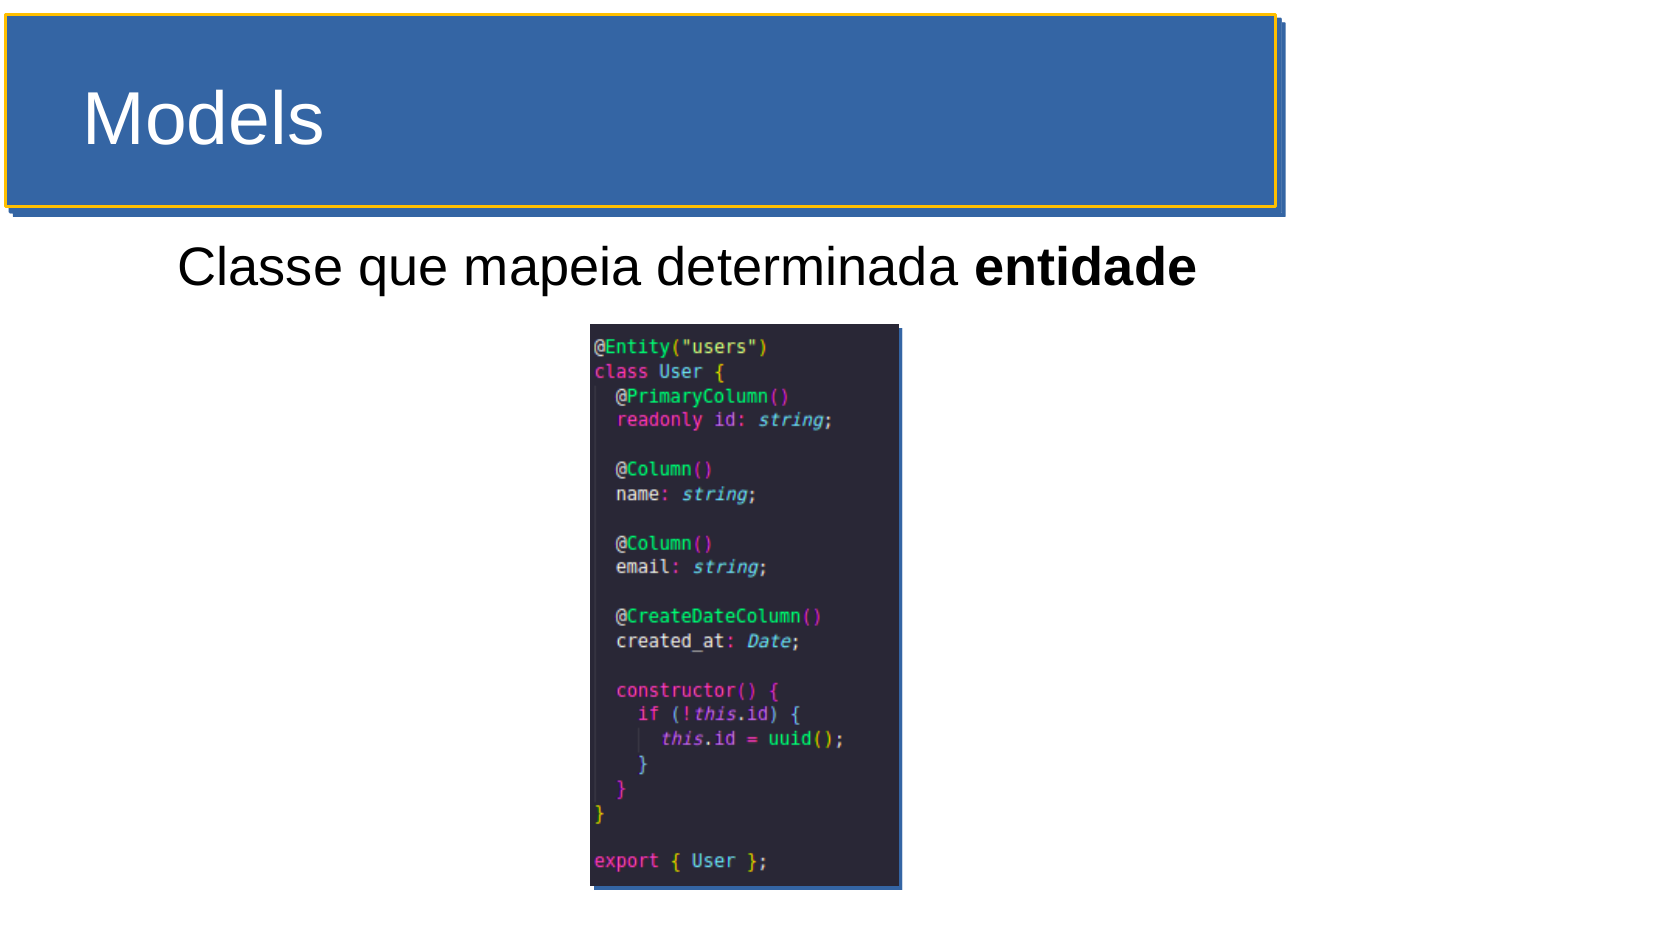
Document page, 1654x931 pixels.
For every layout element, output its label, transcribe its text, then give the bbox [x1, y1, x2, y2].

picture [590, 798, 899, 886]
title Models [82, 44, 1235, 192]
list Classe que mapeia determinada entidade [106, 236, 1565, 798]
